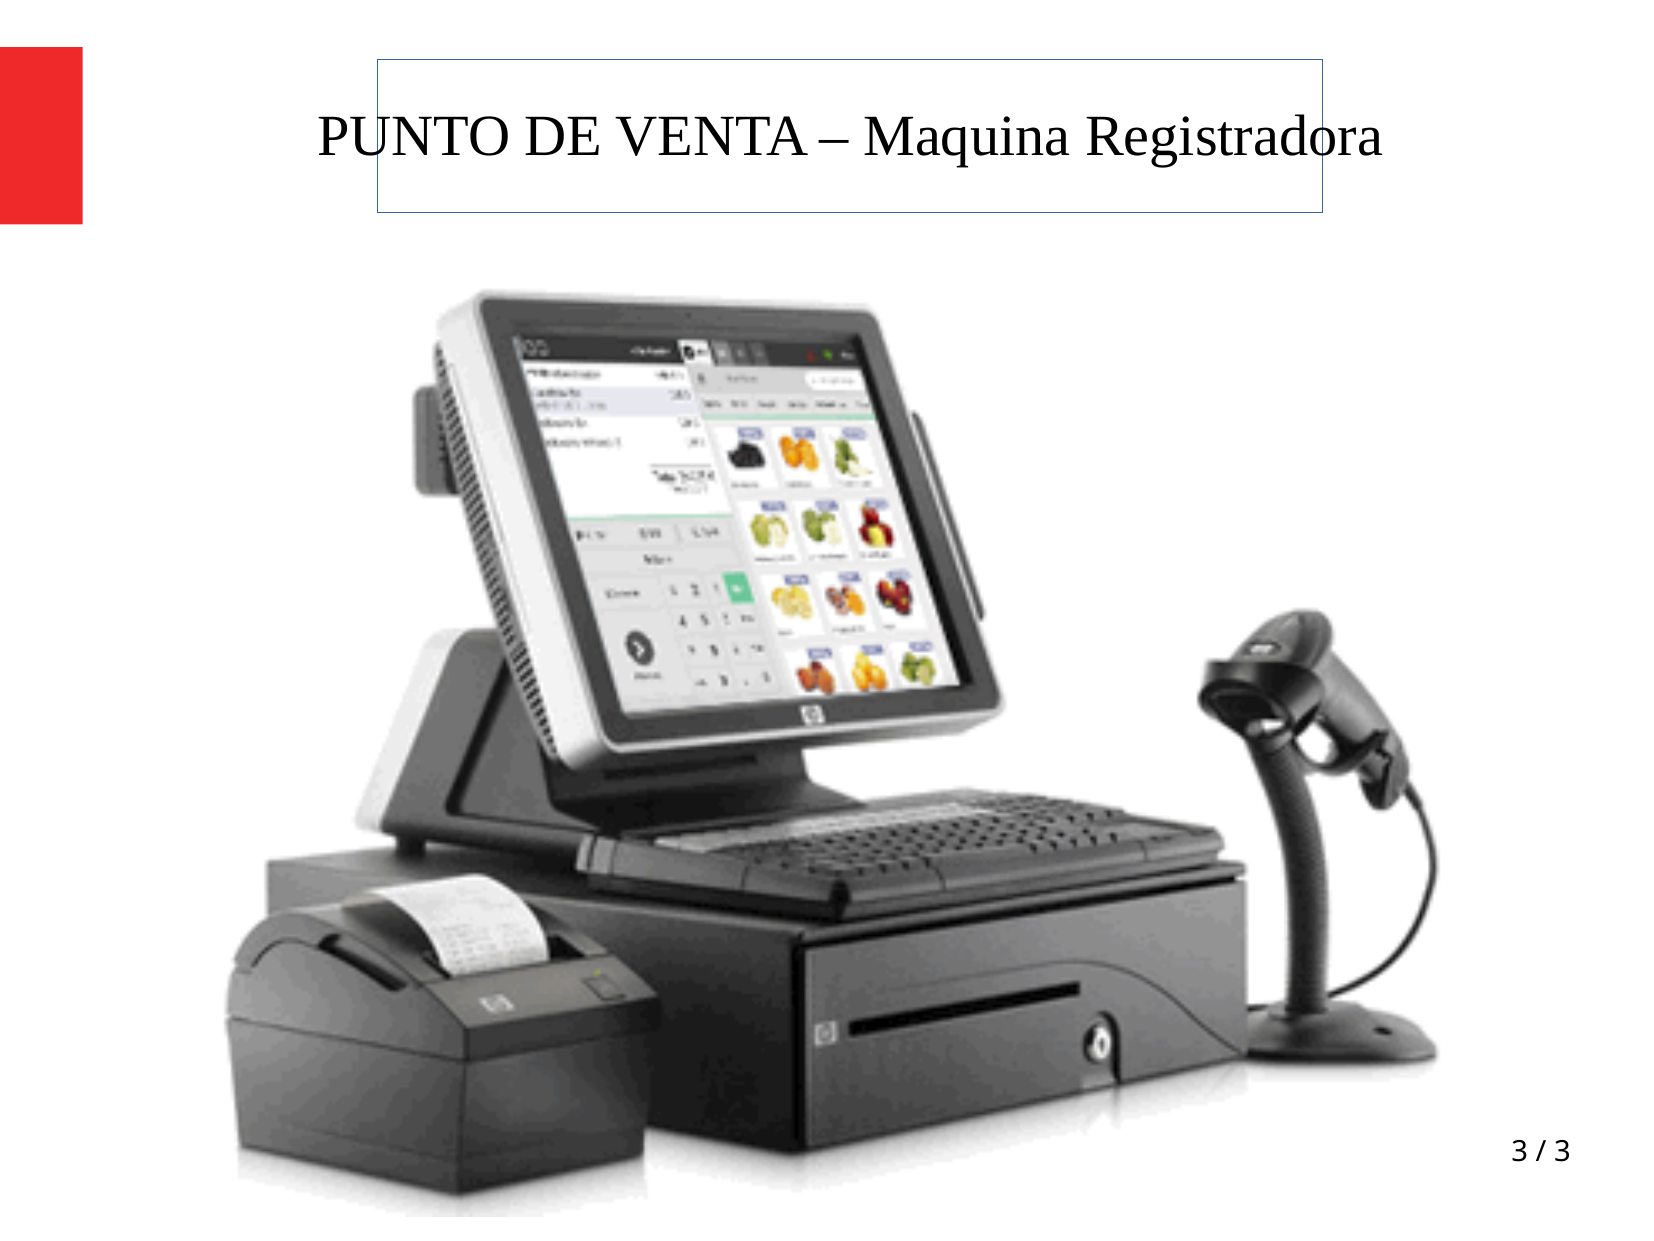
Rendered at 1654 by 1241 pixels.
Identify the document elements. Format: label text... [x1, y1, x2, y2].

text_box PUNTO DE VENTA – Maquina Registradora [377, 59, 1323, 213]
picture [200, 271, 1494, 1217]
